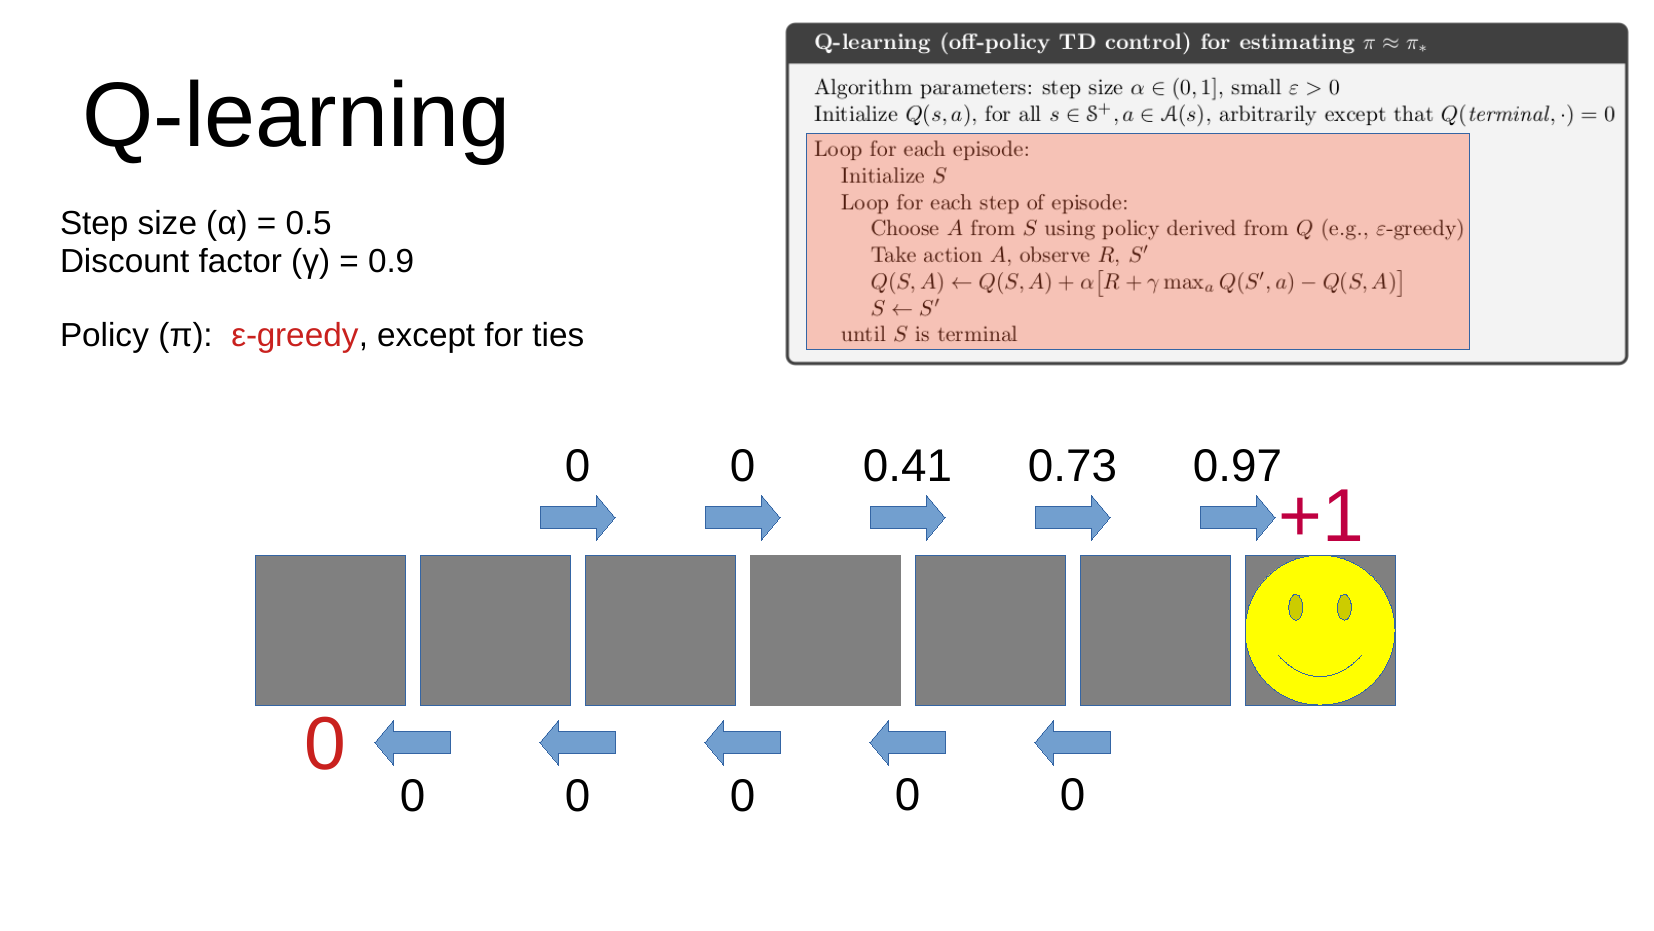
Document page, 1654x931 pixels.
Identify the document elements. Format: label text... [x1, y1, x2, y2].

title 0 [1020, 746, 1126, 843]
text_box [750, 555, 901, 706]
text_box [540, 511, 616, 541]
text_box [1034, 720, 1111, 746]
text_box [915, 555, 1066, 706]
title 0 [525, 750, 631, 841]
title Step size (α) = 0.5 Discount factor (γ) = 0.9 Policy (π): ε-greedy, except for ties [60, 186, 616, 409]
text_box [255, 555, 406, 706]
text_box [806, 133, 1470, 350]
title 0.73 [1020, 420, 1126, 511]
title 0 [855, 750, 961, 840]
text_box [1080, 555, 1231, 706]
text_box [1245, 555, 1396, 706]
text_box [870, 511, 946, 541]
title 0.41 [855, 420, 961, 511]
title 0 [360, 750, 466, 841]
picture [773, 14, 1637, 376]
title 0 [690, 420, 796, 511]
text_box [539, 720, 616, 750]
text_box [1200, 514, 1268, 541]
title 0 [525, 420, 631, 511]
title 0 [690, 750, 796, 841]
title Q-learning [82, 37, 773, 193]
text_box [379, 720, 451, 750]
text_box [705, 511, 781, 541]
text_box [420, 555, 571, 706]
text_box [1035, 511, 1111, 541]
title +1 [1268, 471, 1374, 561]
title 0.97 [1185, 417, 1291, 514]
title 0 [273, 698, 379, 789]
text_box [704, 720, 781, 750]
text_box [585, 555, 736, 706]
text_box [869, 720, 946, 750]
